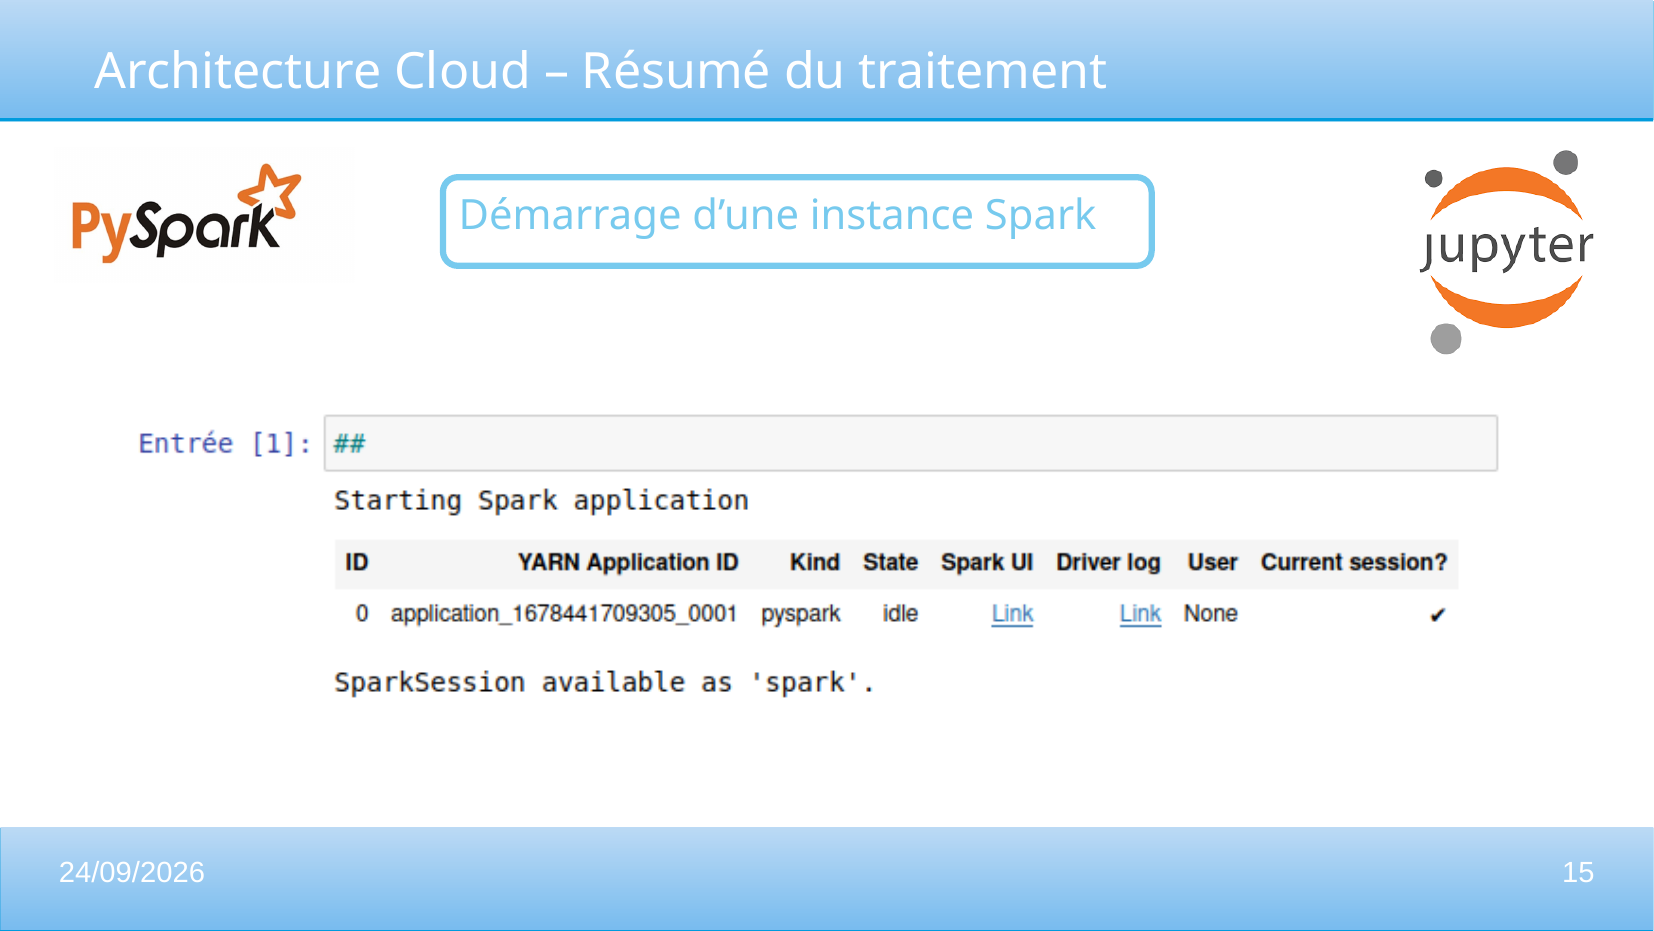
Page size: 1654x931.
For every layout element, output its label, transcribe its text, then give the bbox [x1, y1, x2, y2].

picture [1417, 147, 1596, 355]
picture [103, 383, 1510, 709]
title Architecture Cloud – Résumé du traitement [59, 29, 1595, 108]
picture [54, 147, 355, 283]
text_box [442, 191, 1152, 266]
text_box Démarrage d’une instance Spark [443, 177, 1152, 237]
